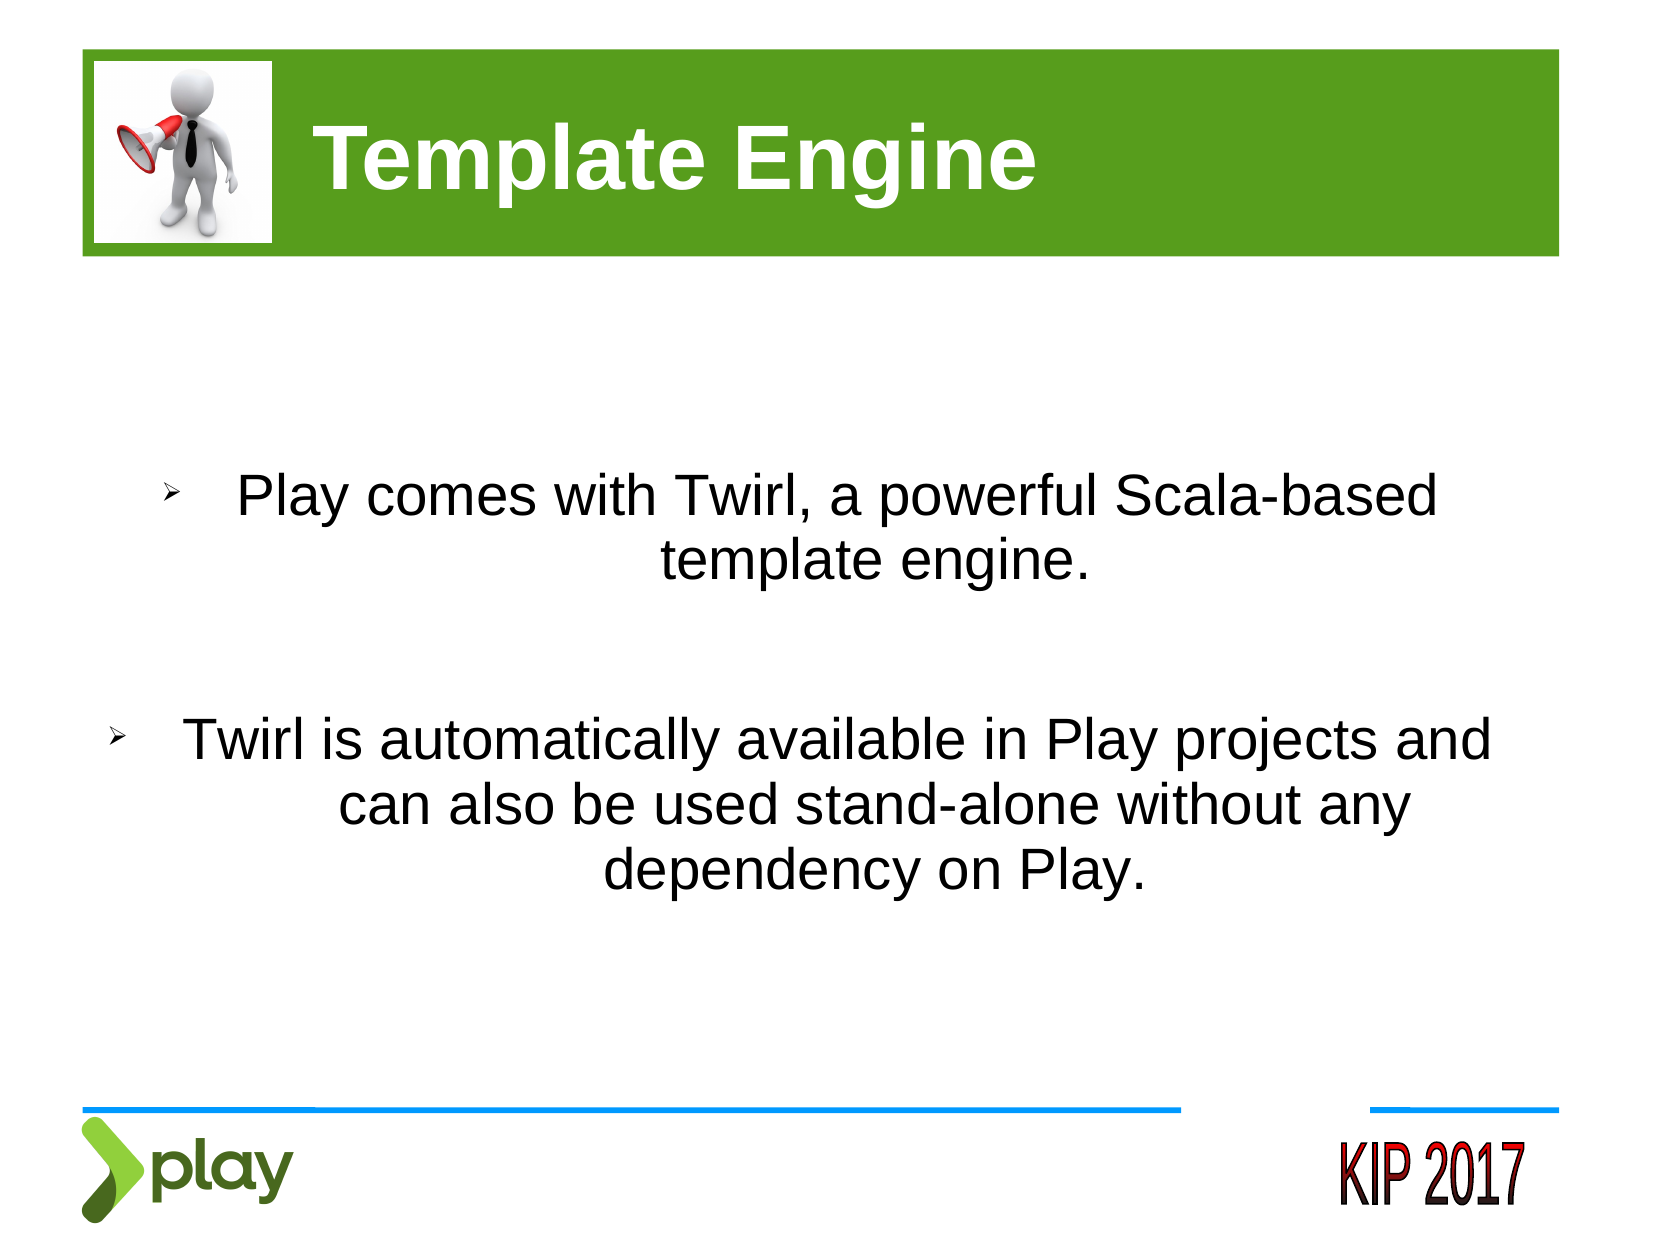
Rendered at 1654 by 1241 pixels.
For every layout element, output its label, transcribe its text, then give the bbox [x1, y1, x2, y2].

picture [94, 61, 272, 243]
picture [68, 1111, 302, 1229]
title Template Engine [82, 49, 1560, 257]
text_box Play comes with Twirl, a powerful Scala-based template engine. Twirl is automatically available in Play projects and can also be used stand-alone without any dependency on Play. [82, 299, 1560, 1065]
